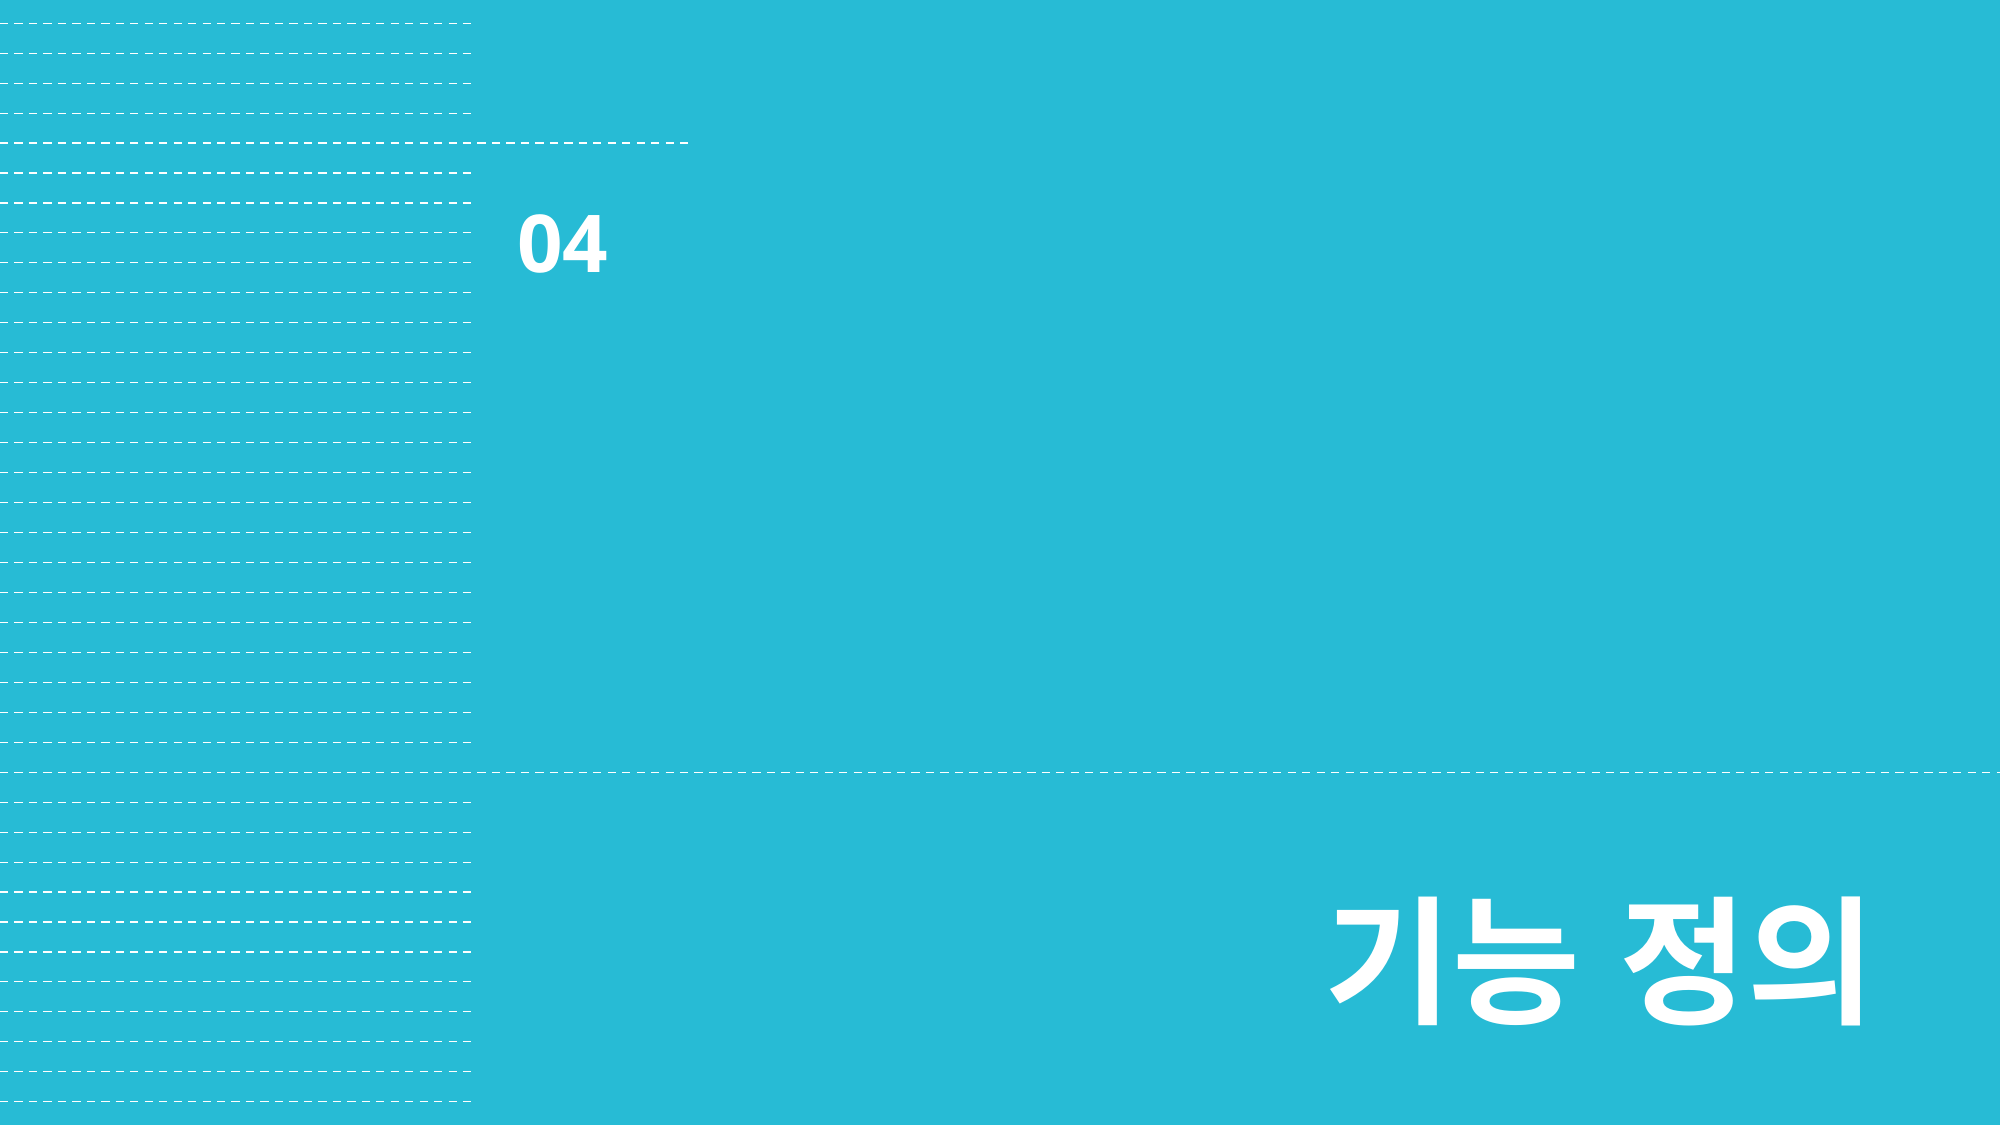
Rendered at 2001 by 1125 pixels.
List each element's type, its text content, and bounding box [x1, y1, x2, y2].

text_box 04 [502, 128, 689, 308]
text_box 기능 정의 [1309, 766, 1891, 1069]
